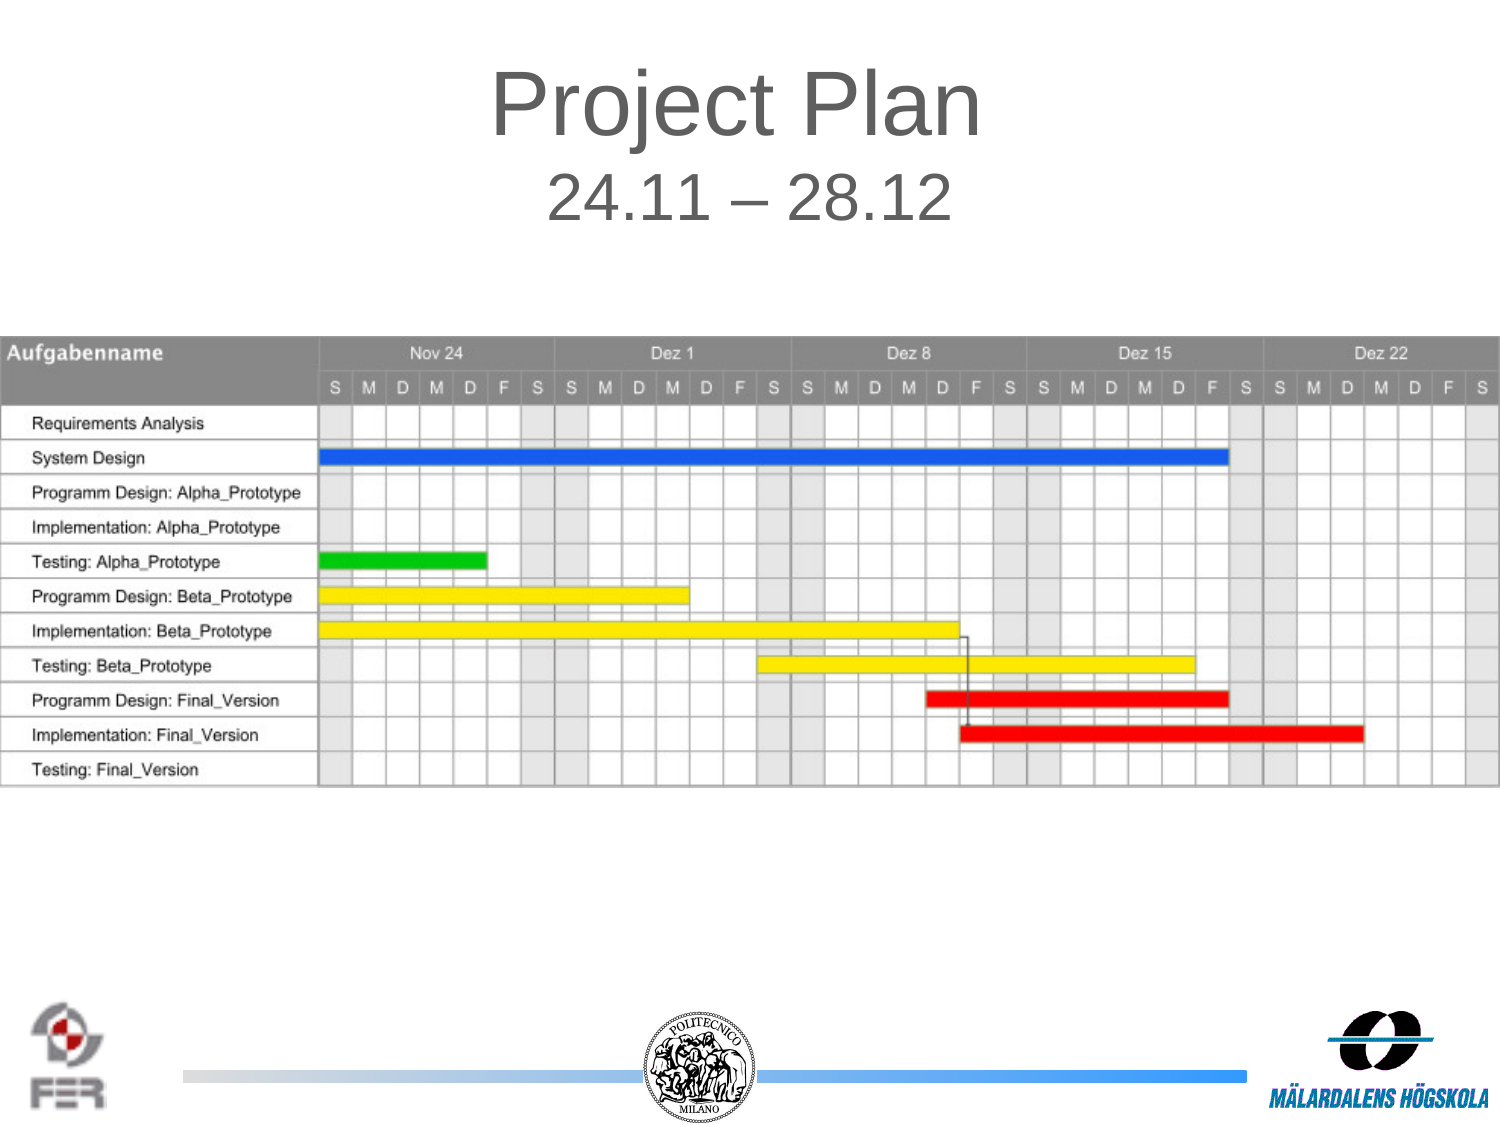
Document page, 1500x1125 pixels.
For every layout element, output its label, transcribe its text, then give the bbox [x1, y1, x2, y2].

picture [0, 336, 1500, 788]
picture [1435, 1096, 1441, 1104]
title Project Plan 24.11 – 28.12 [75, 36, 1426, 242]
picture [1454, 1091, 1459, 1108]
picture [643, 1011, 757, 1123]
picture [1368, 1093, 1374, 1104]
picture [1269, 1011, 1488, 1108]
picture [29, 987, 107, 1125]
